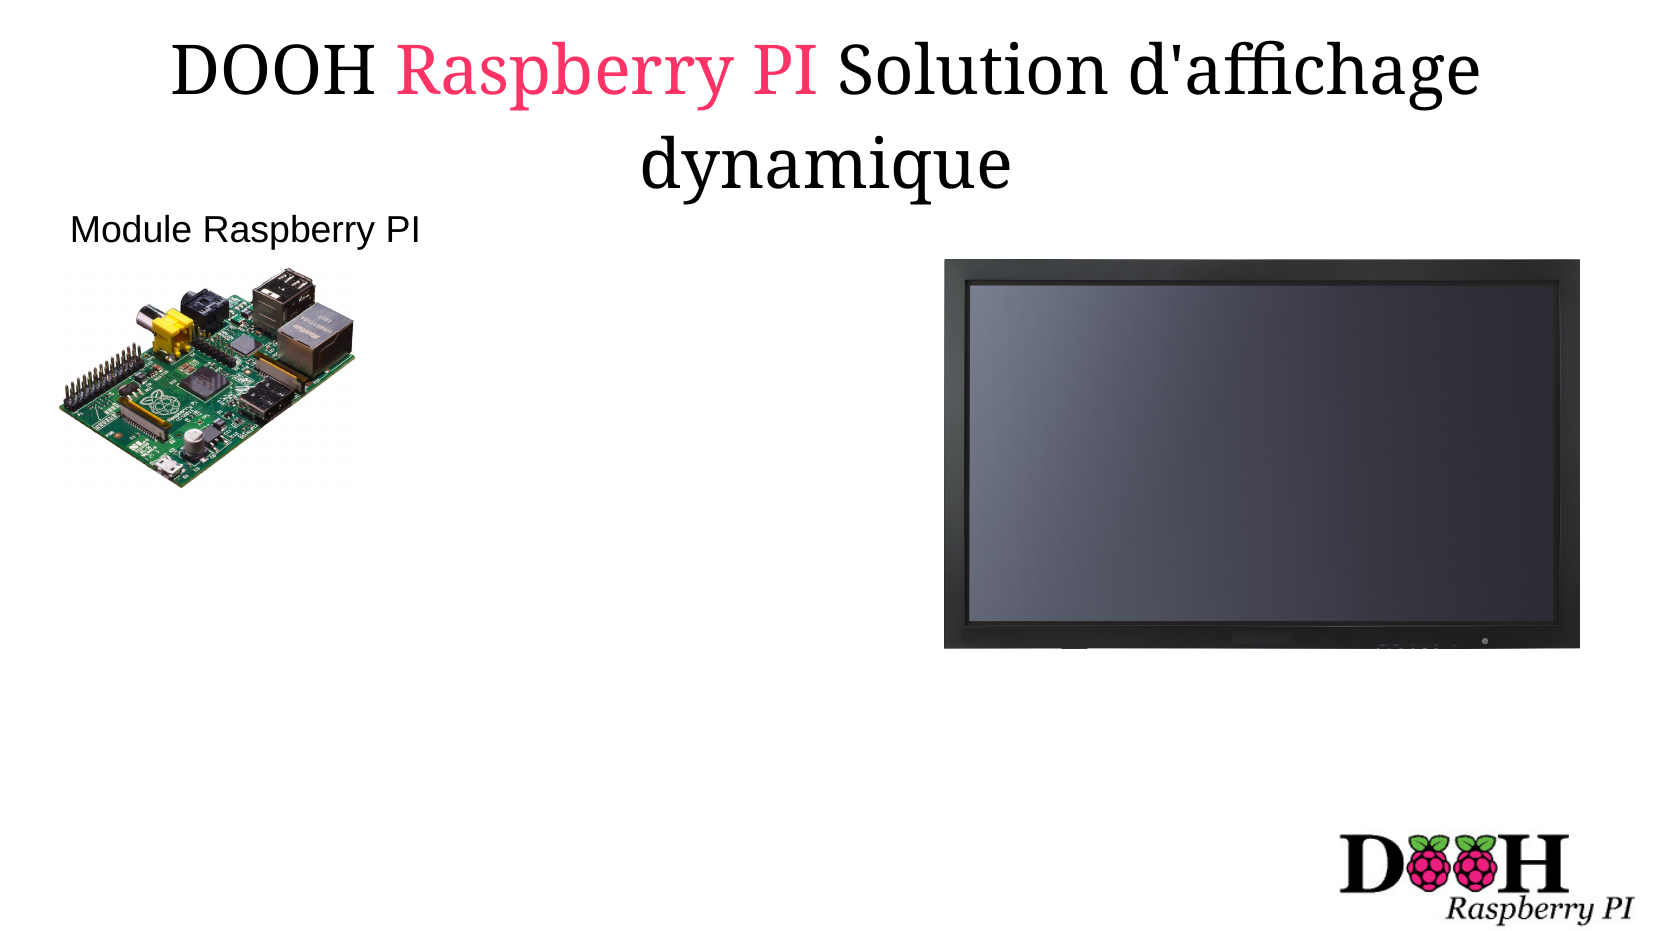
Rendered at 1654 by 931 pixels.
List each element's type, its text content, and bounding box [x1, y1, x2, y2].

text_box Module Raspberry PI [55, 200, 438, 258]
title DOOH Raspberry PI Solution d'affichage dynamique [82, 36, 1571, 193]
picture [0, 0, 1654, 931]
